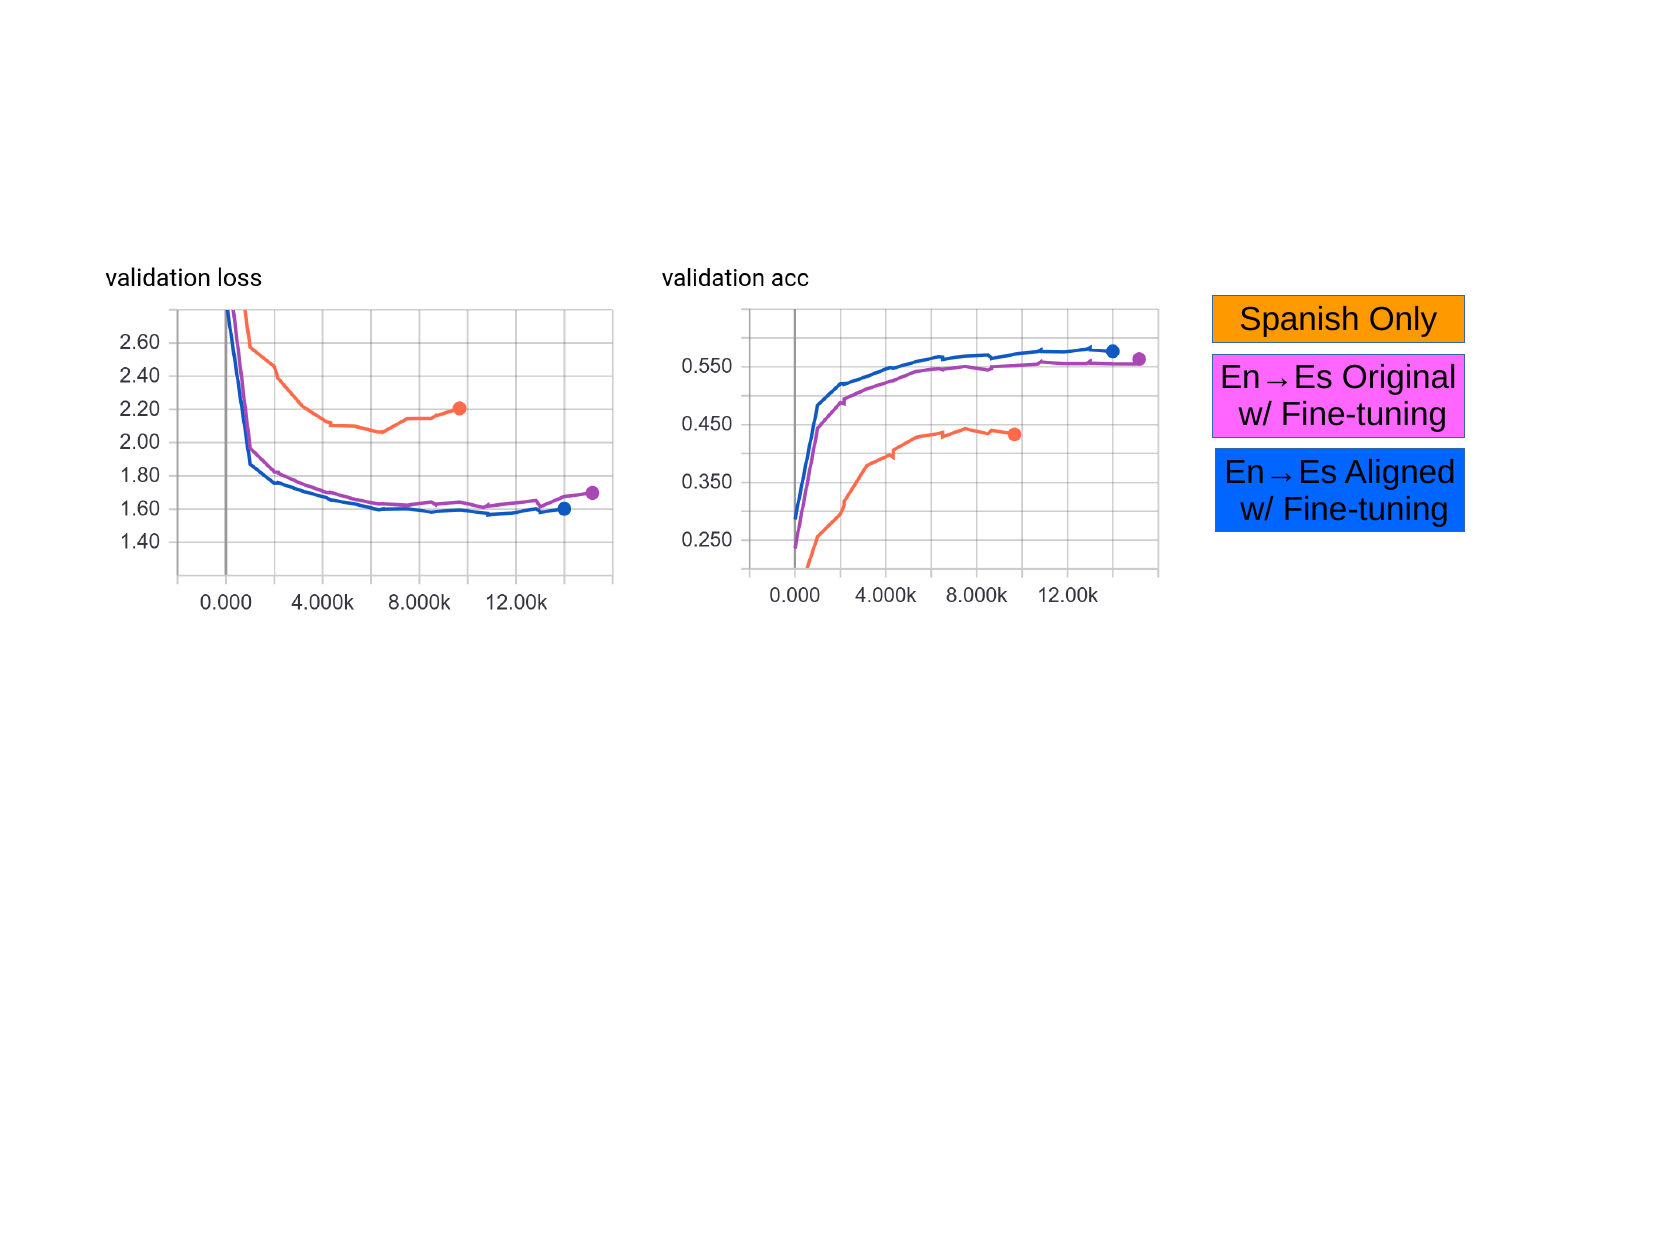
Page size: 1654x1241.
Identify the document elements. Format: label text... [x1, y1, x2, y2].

text_box Spanish Only [1212, 295, 1465, 343]
text_box En→Es Aligned w/ Fine-tuning [1215, 448, 1465, 532]
picture [653, 259, 1182, 615]
picture [94, 259, 627, 615]
text_box En→Es Original w/ Fine-tuning [1212, 354, 1465, 438]
